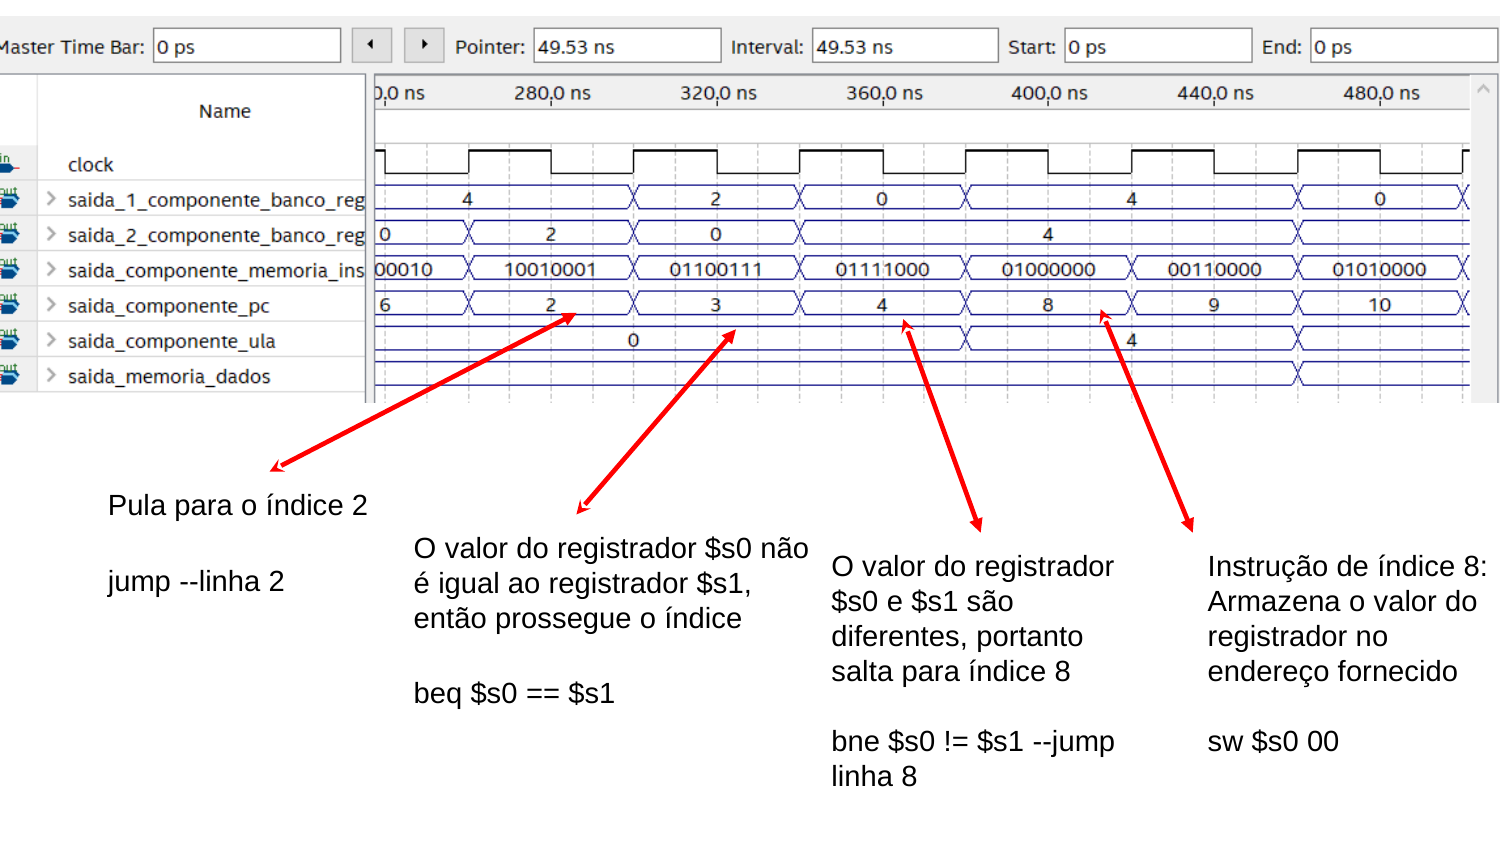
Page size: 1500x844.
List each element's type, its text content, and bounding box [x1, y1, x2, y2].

text_box O valor do registrador $s0 e $s1 são diferentes, portanto salta para índice 8 bne $s0 != $s1 --jump linha 8 [816, 532, 1145, 844]
text_box Instrução de índice 8: Armazena o valor do registrador no endereço fornecido sw $s0 00 [1192, 532, 1500, 843]
picture [0, 16, 1500, 404]
text_box Pula para o índice 2 jump --linha 2 [92, 471, 446, 728]
text_box O valor do registrador $s0 não é igual ao registrador $s1, então prossegue o índice beq $s0 == $s1 [398, 514, 829, 800]
